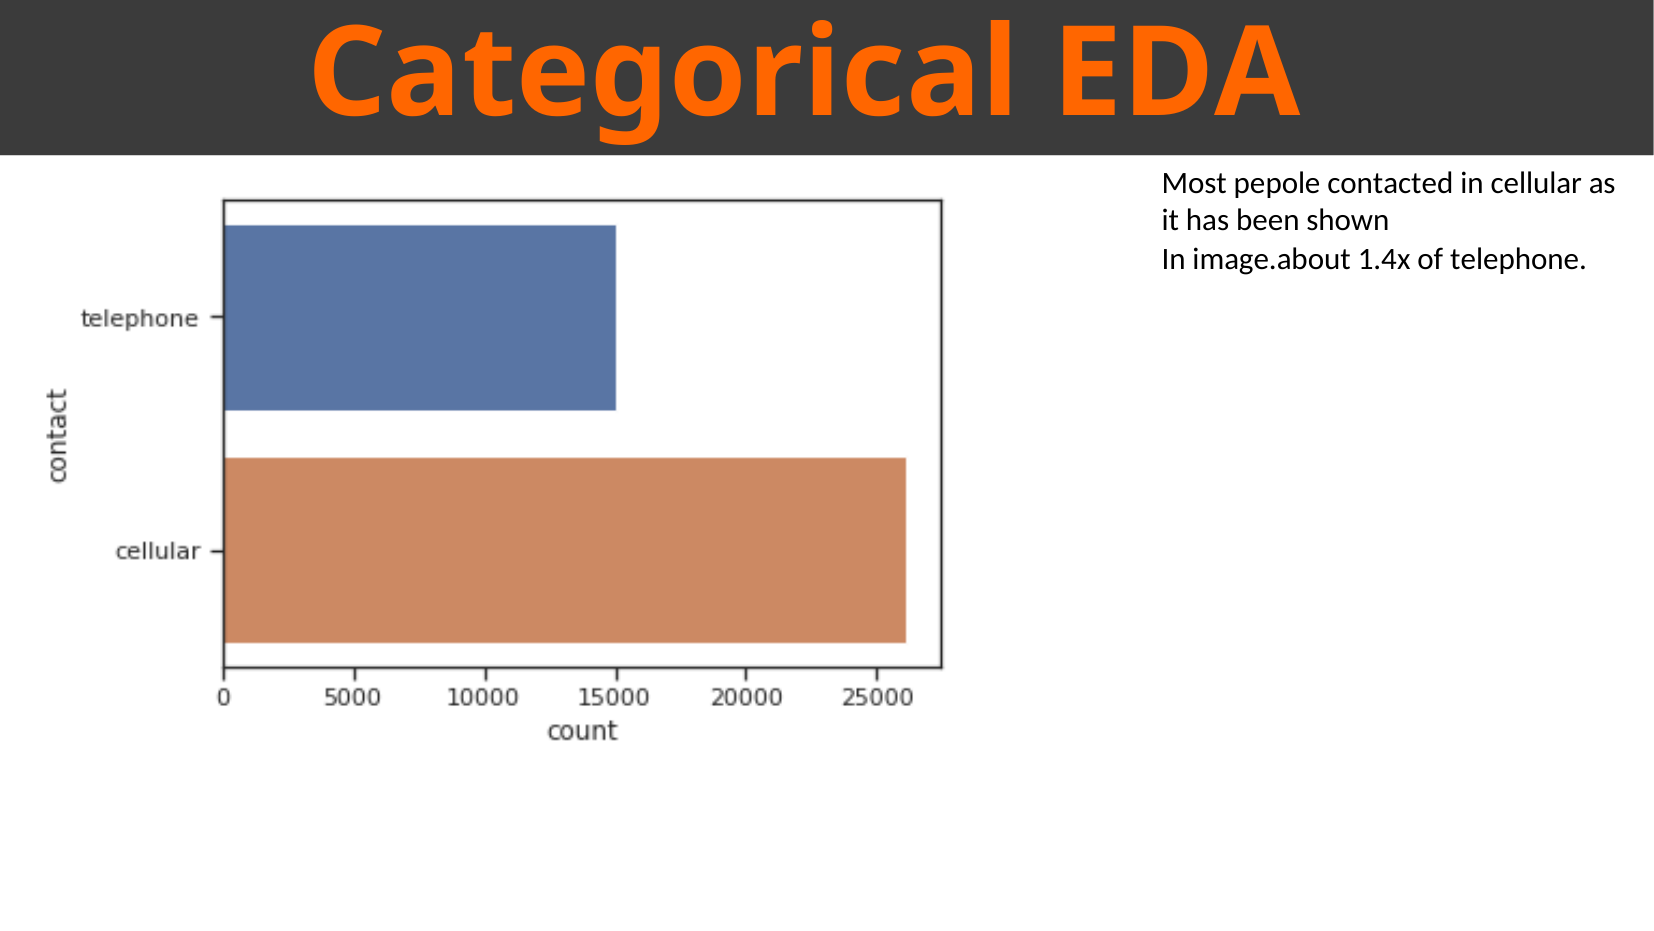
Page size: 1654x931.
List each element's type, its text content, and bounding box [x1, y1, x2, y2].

text_box Categorical EDA [0, 0, 1654, 156]
picture [30, 185, 956, 762]
text_box Most pepole contacted in cellular as it has been shown In image.about 1.4x of telephone. [1146, 154, 1644, 373]
